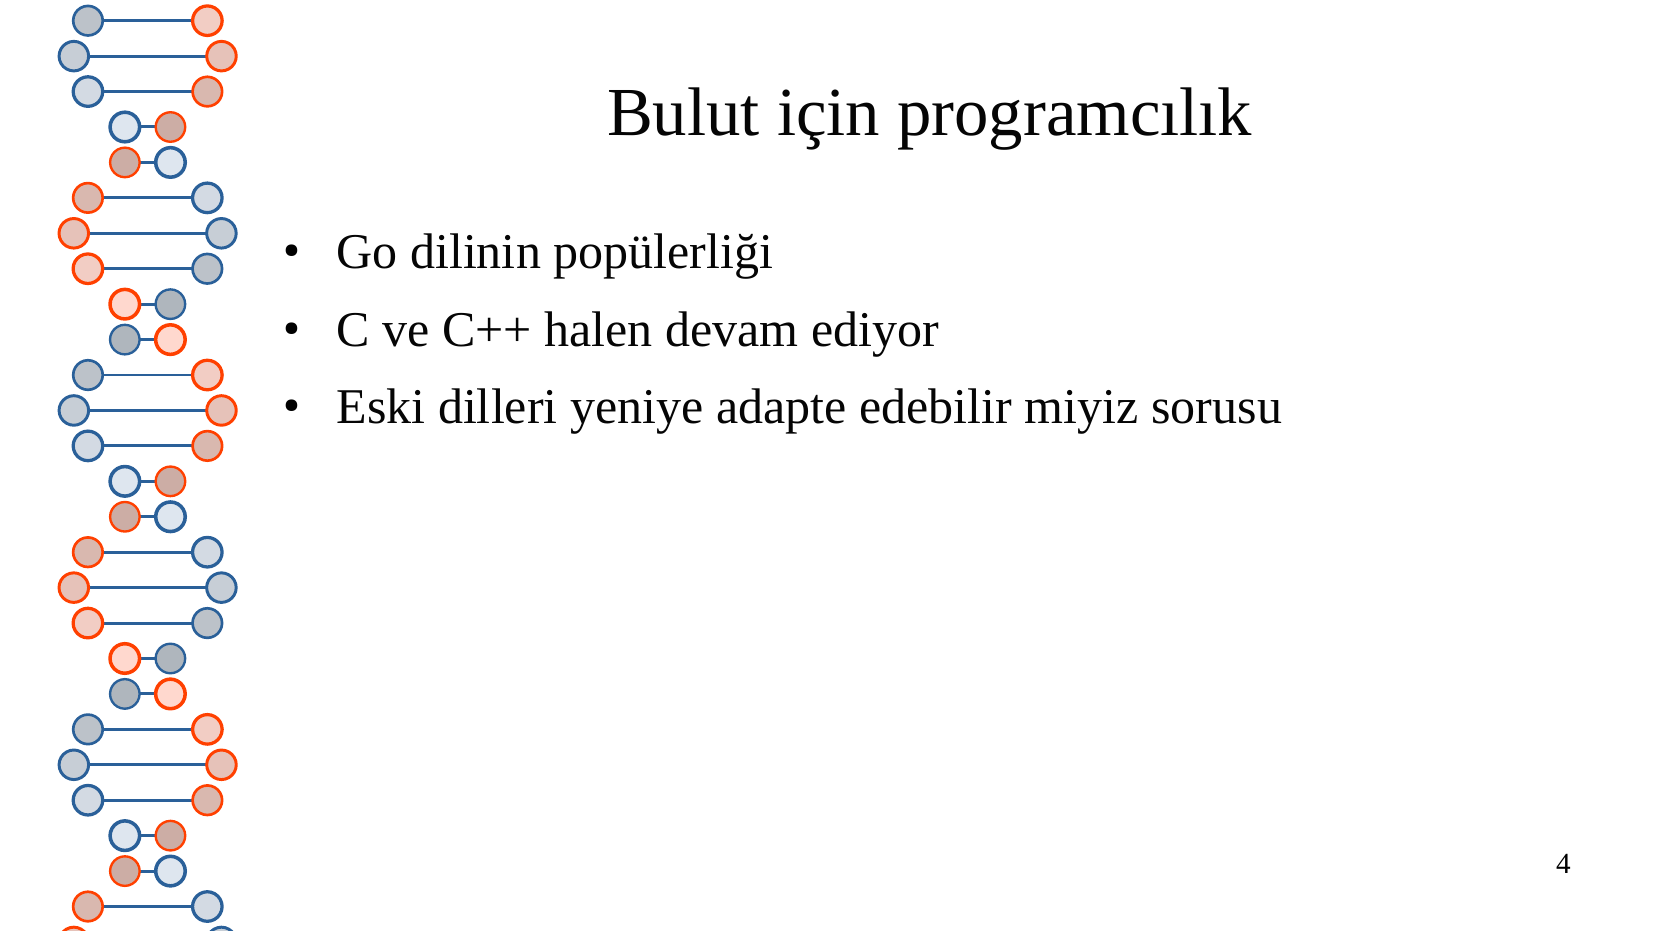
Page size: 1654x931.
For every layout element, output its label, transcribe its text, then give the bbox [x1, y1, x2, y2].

list Go dilinin popülerliği C ve C++ halen devam ediyor Eski dilleri yeniye adapte edebilir miyiz sorusu [265, 224, 1595, 764]
title Bulut için programcılık [265, 35, 1595, 189]
